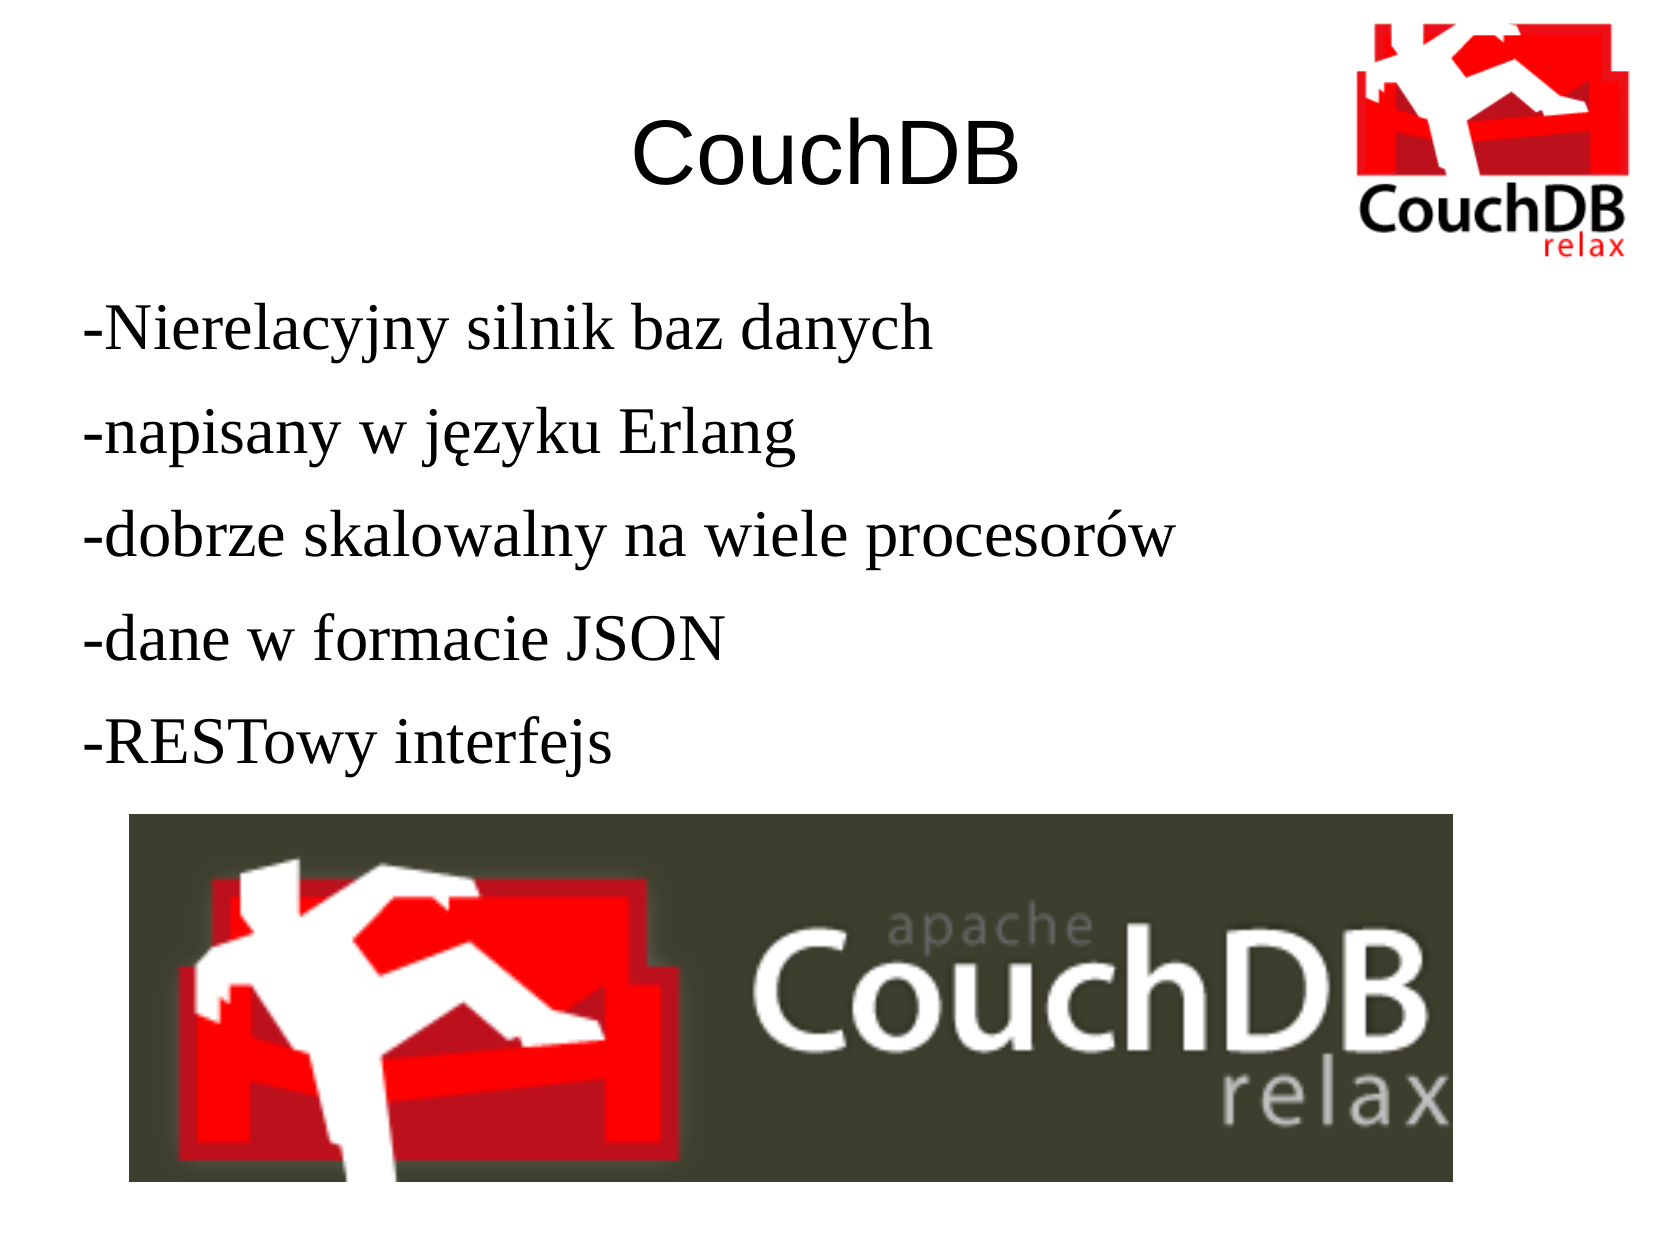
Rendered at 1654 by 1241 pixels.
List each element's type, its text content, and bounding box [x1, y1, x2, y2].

picture [129, 814, 1453, 1182]
list -Nierelacyjny silnik baz danych -napisany w języku Erlang -dobrze skalowalny na wiele procesorów -dane w formacie JSON -RESTowy interfejs [82, 290, 1538, 1010]
picture [1356, 23, 1630, 258]
title CouchDB [82, 49, 1356, 257]
